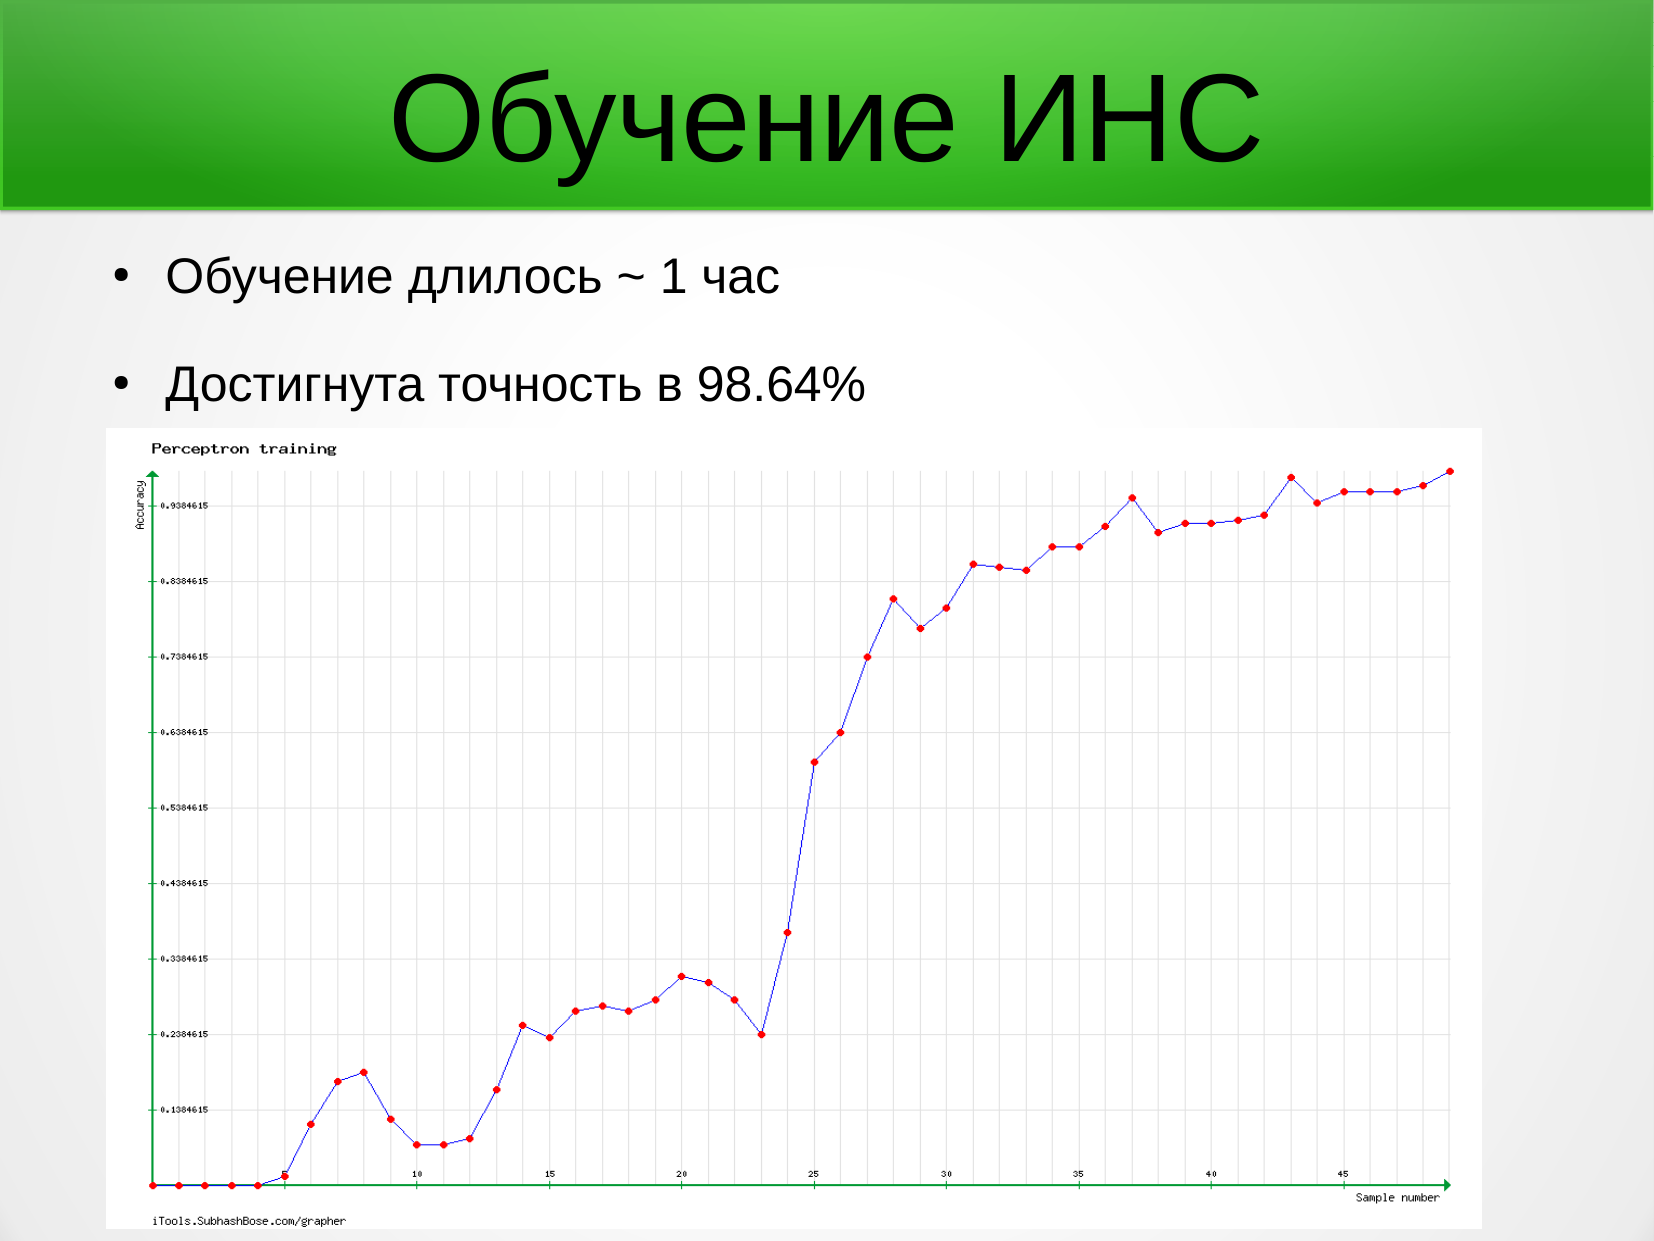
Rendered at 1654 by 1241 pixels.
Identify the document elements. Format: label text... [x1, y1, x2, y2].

list Обучение длилось ~ 1 час Достигнута точность в 98.64% [94, 248, 1583, 461]
title Обучение ИНС [82, 47, 1571, 189]
picture [106, 428, 1482, 1229]
